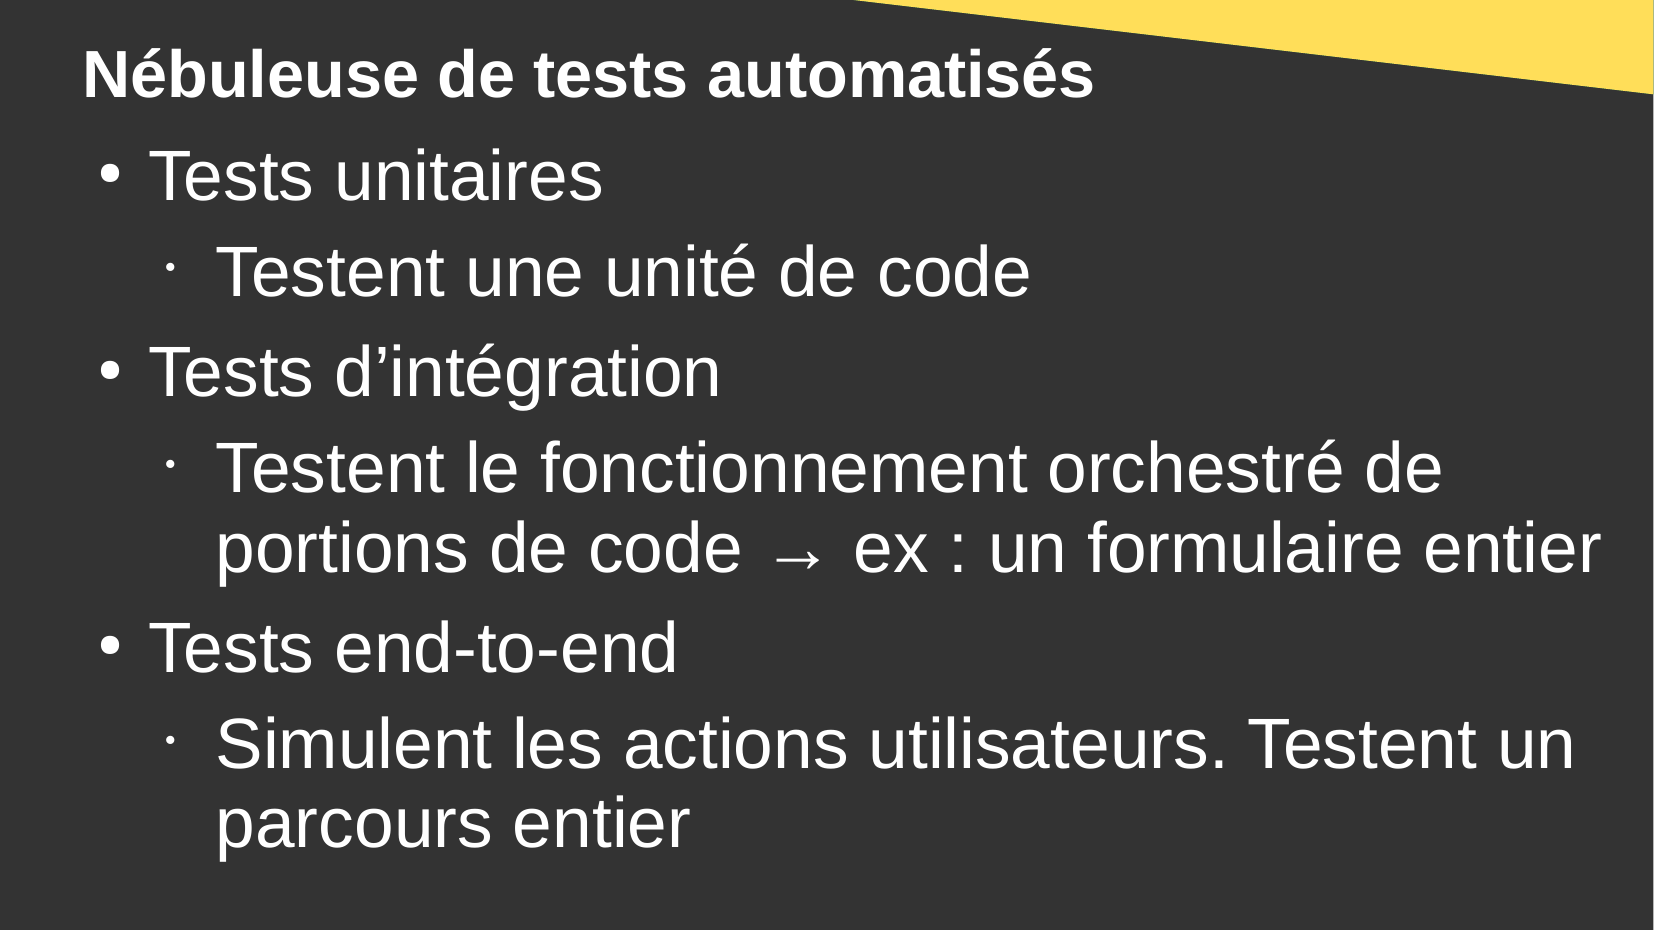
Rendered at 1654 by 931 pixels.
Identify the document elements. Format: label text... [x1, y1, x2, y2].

title Nébuleuse de tests automatisés [82, 37, 1571, 112]
text_box [853, 0, 1654, 95]
list Tests unitaires Testent une unité de code Tests d’intégration Testent le fonctionnement orchestré de portions de code → ex : un formulaire entier Tests end-to-end Simulent les actions utilisateurs. Testent un parcours entier [80, 135, 1619, 875]
